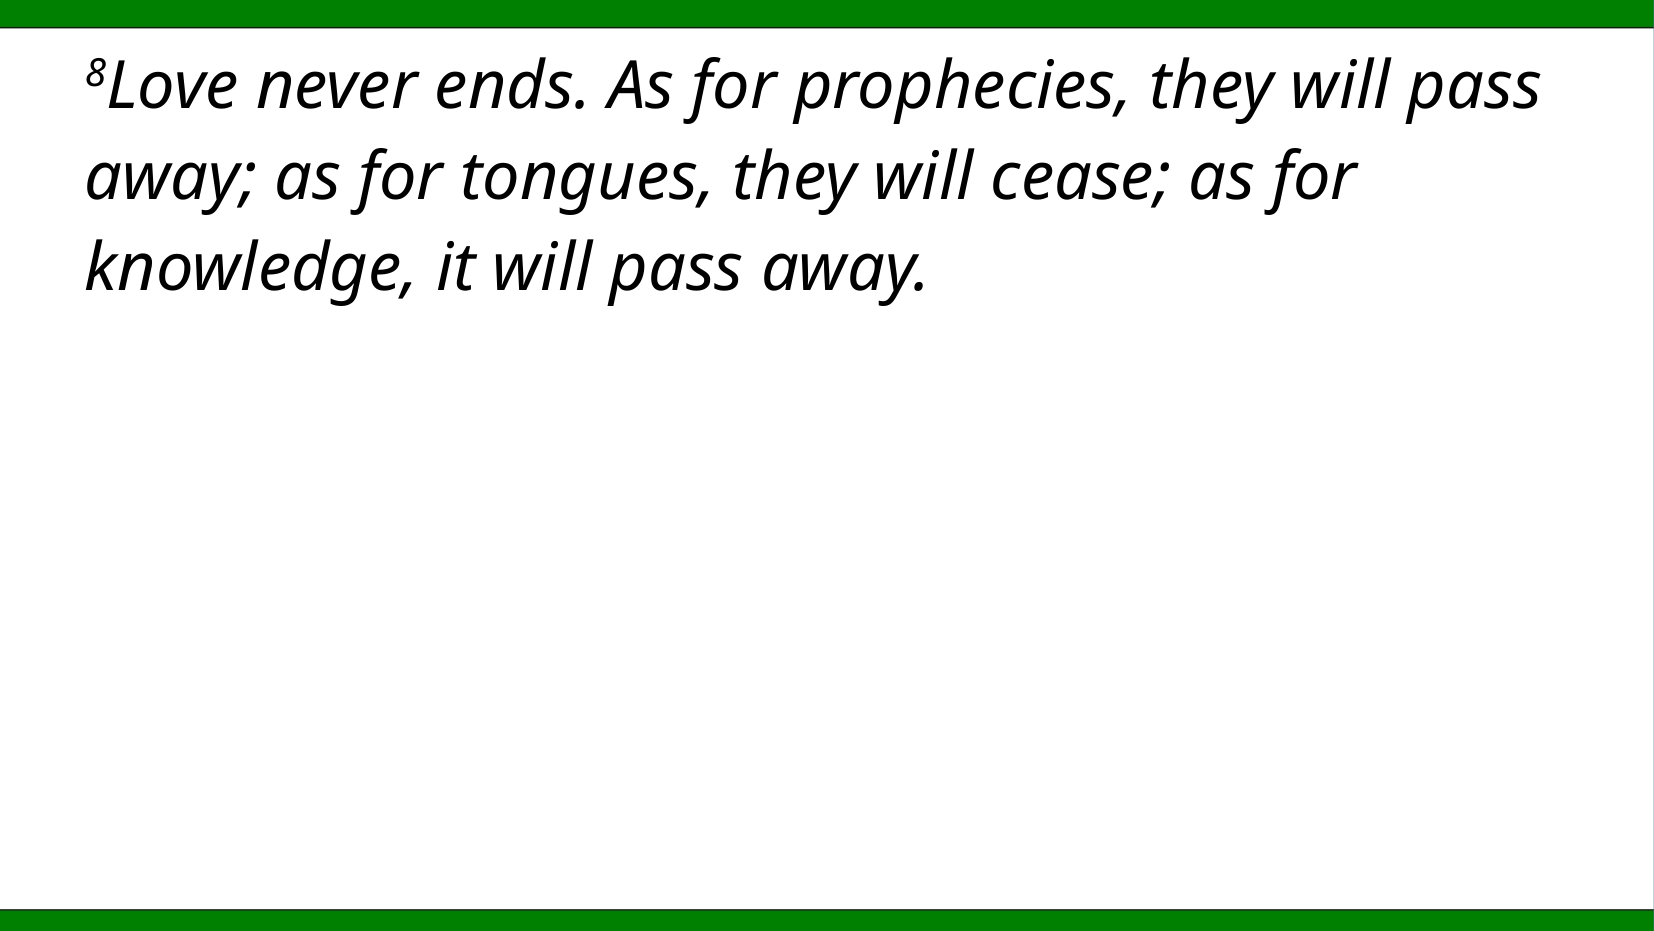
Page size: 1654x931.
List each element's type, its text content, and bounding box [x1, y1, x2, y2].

picture [0, 0, 1654, 931]
text_box 8Love never ends. As for prophecies, they will pass away; as for tongues, they will cease; as for knowledge, it will pass away. [70, 30, 1601, 331]
